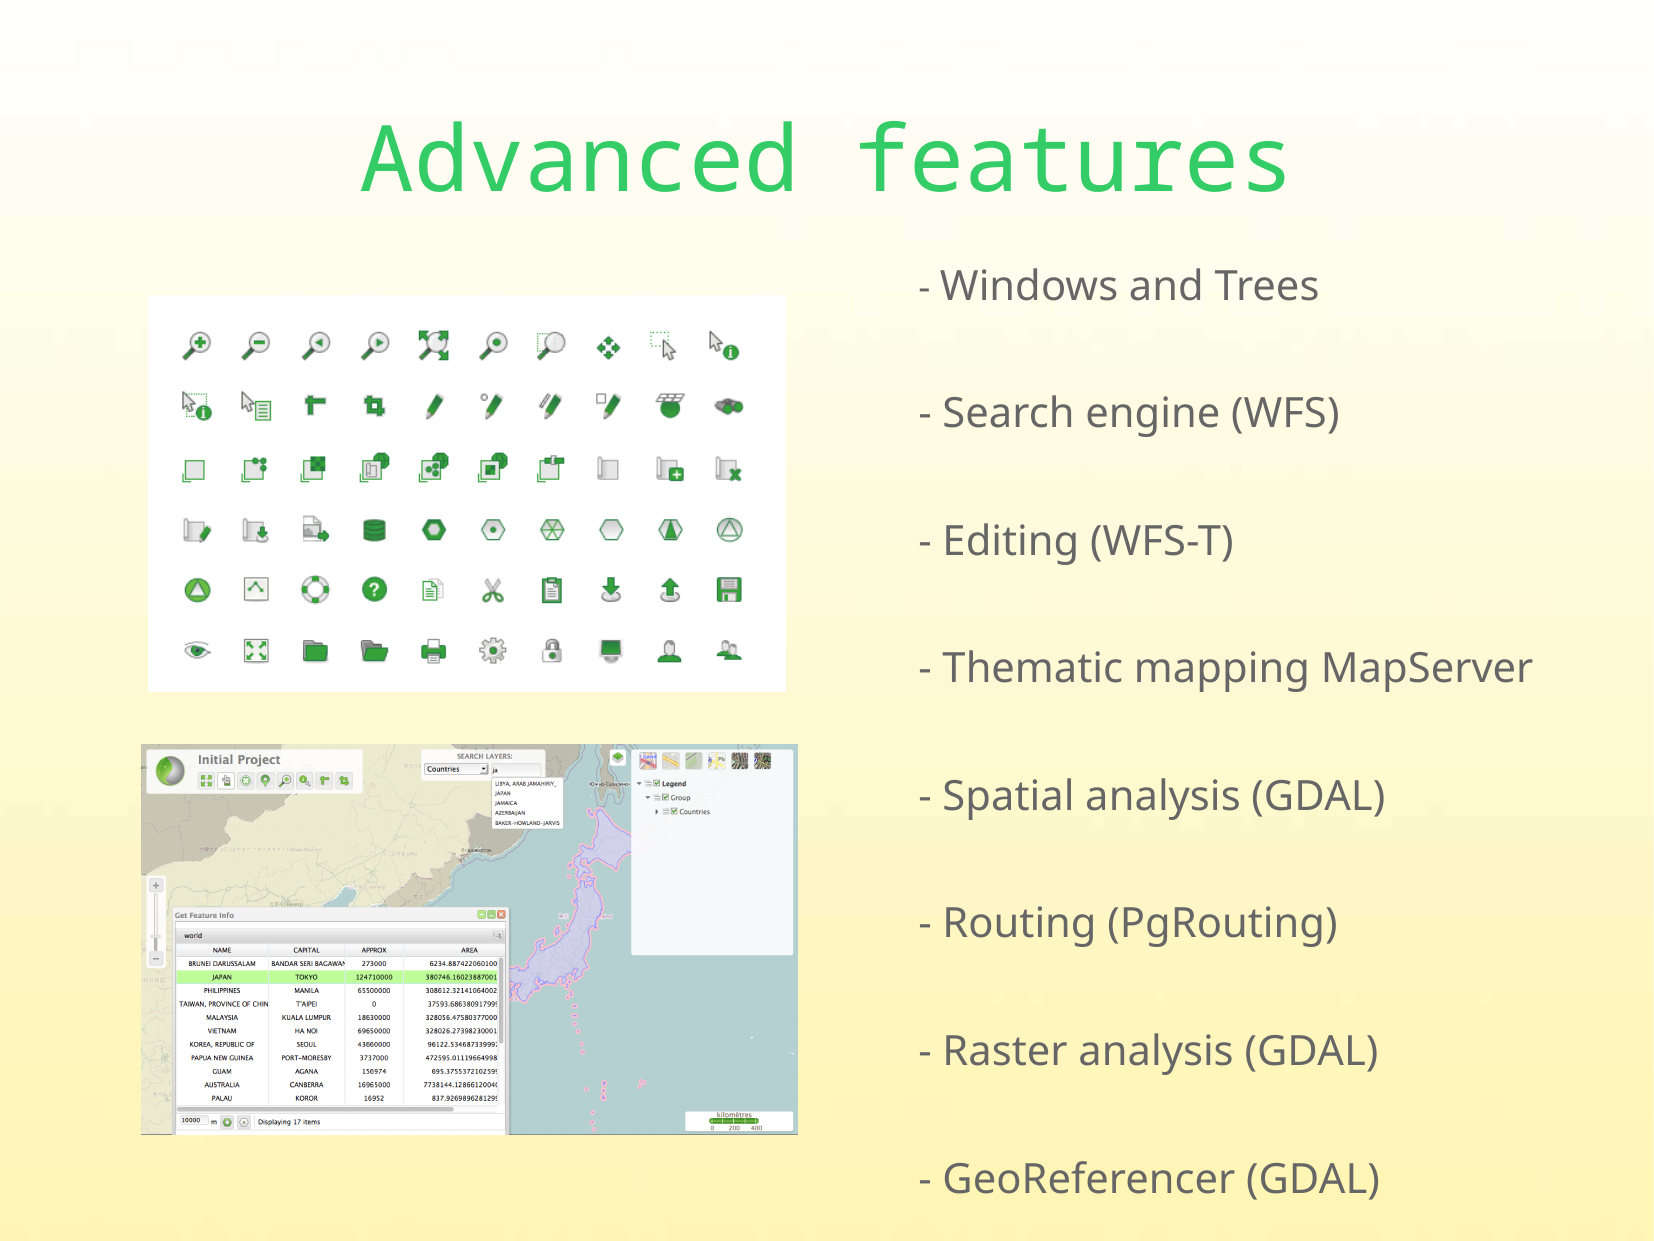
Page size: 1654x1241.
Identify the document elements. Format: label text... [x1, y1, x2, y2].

text_box [118, 478, 903, 993]
text_box - Windows and Trees - Search engine (WFS) - Editing (WFS-T) - Thematic mapping MapServer - Spatial analysis (GDAL) - Routing (PgRouting) - Raster analysis (GDAL) - GeoReferencer (GDAL) [903, 248, 1613, 1080]
picture [0, 0, 1654, 1241]
title Advanced features [82, 52, 1571, 260]
